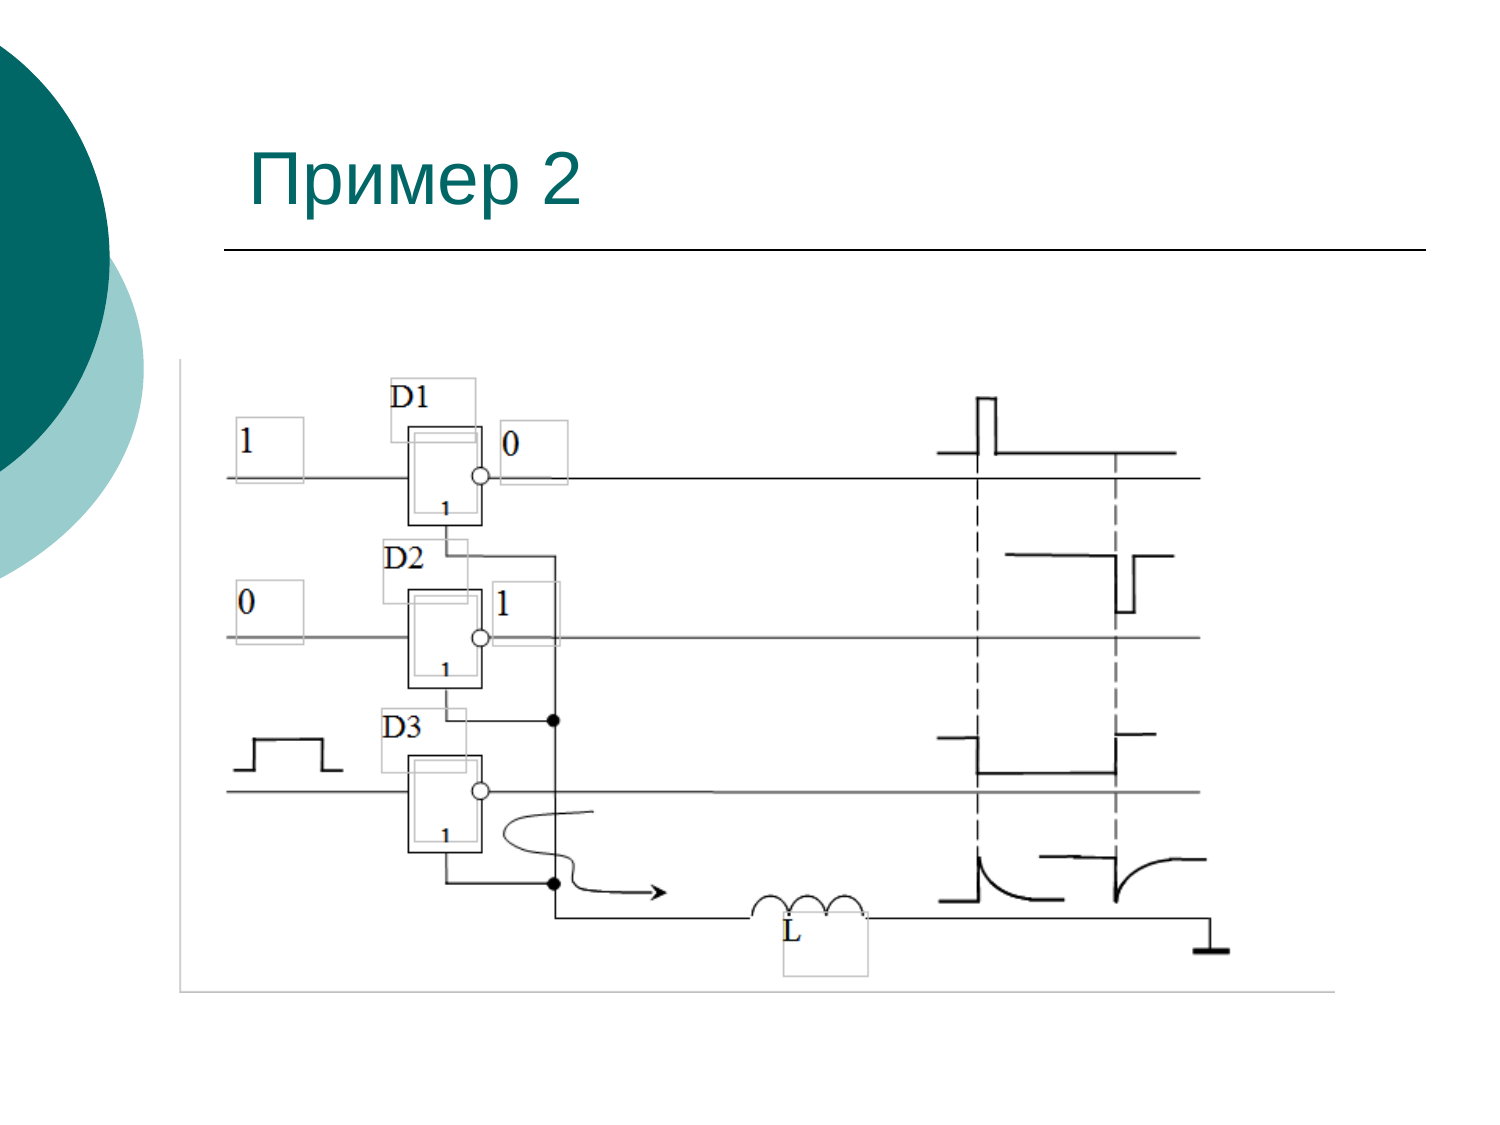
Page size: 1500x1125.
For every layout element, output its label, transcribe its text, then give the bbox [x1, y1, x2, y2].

title Пример 2 [233, 58, 1416, 228]
picture [164, 359, 1335, 993]
